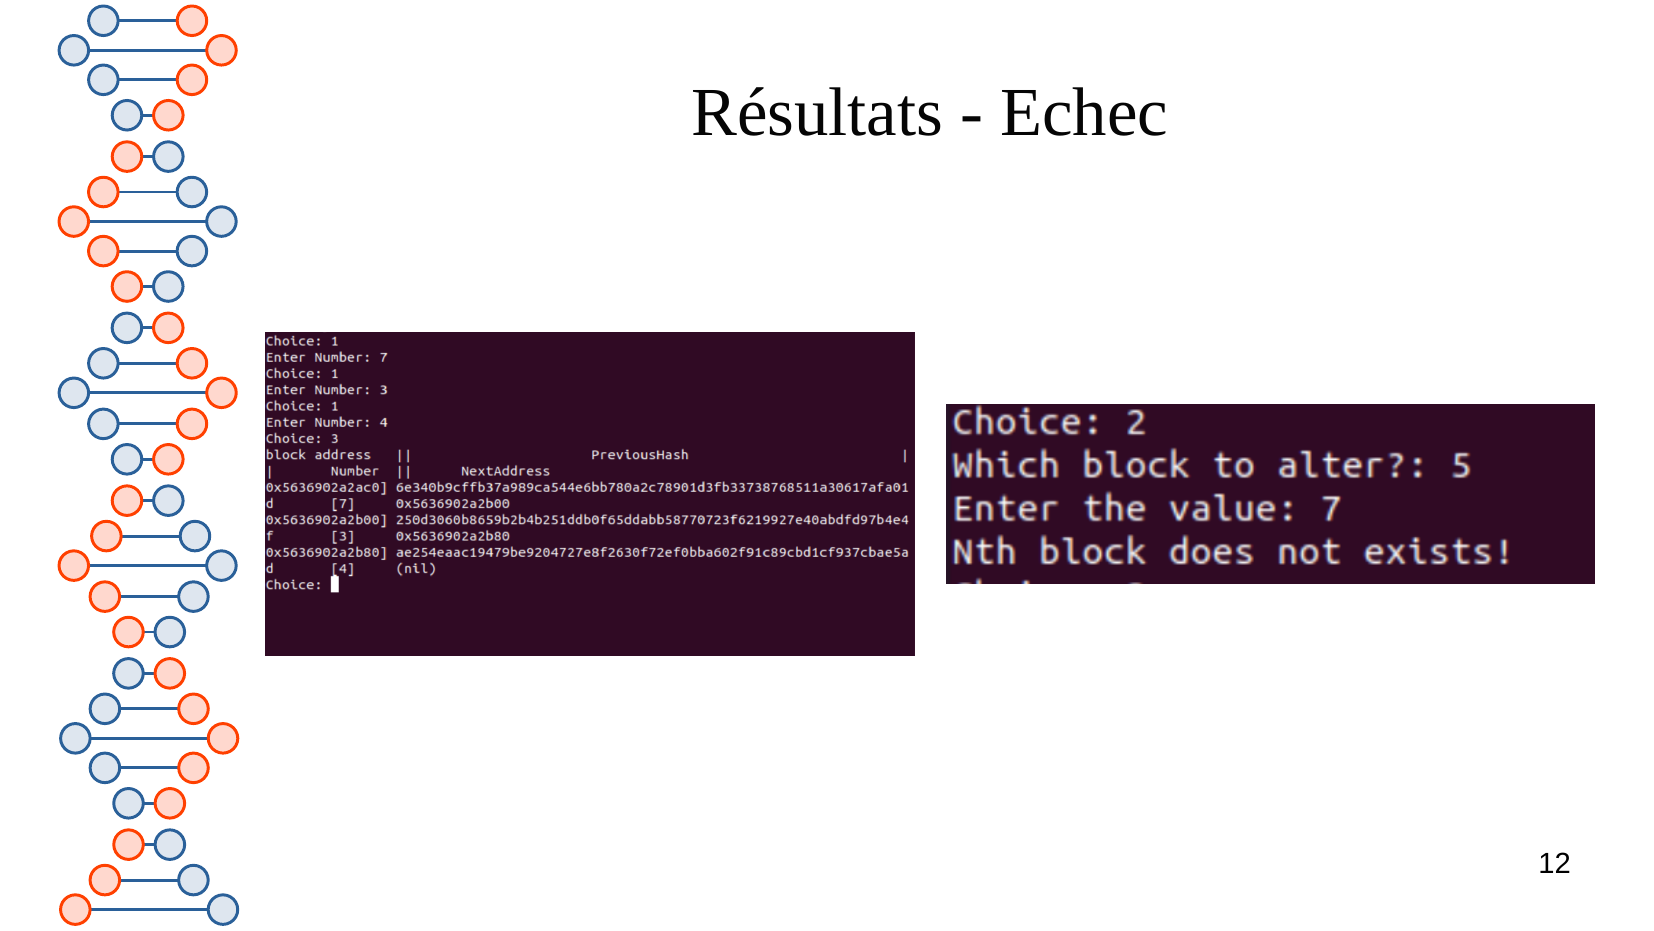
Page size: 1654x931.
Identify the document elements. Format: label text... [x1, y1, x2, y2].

picture [946, 404, 1595, 584]
title Résultats - Echec [265, 35, 1595, 189]
picture [265, 332, 915, 657]
